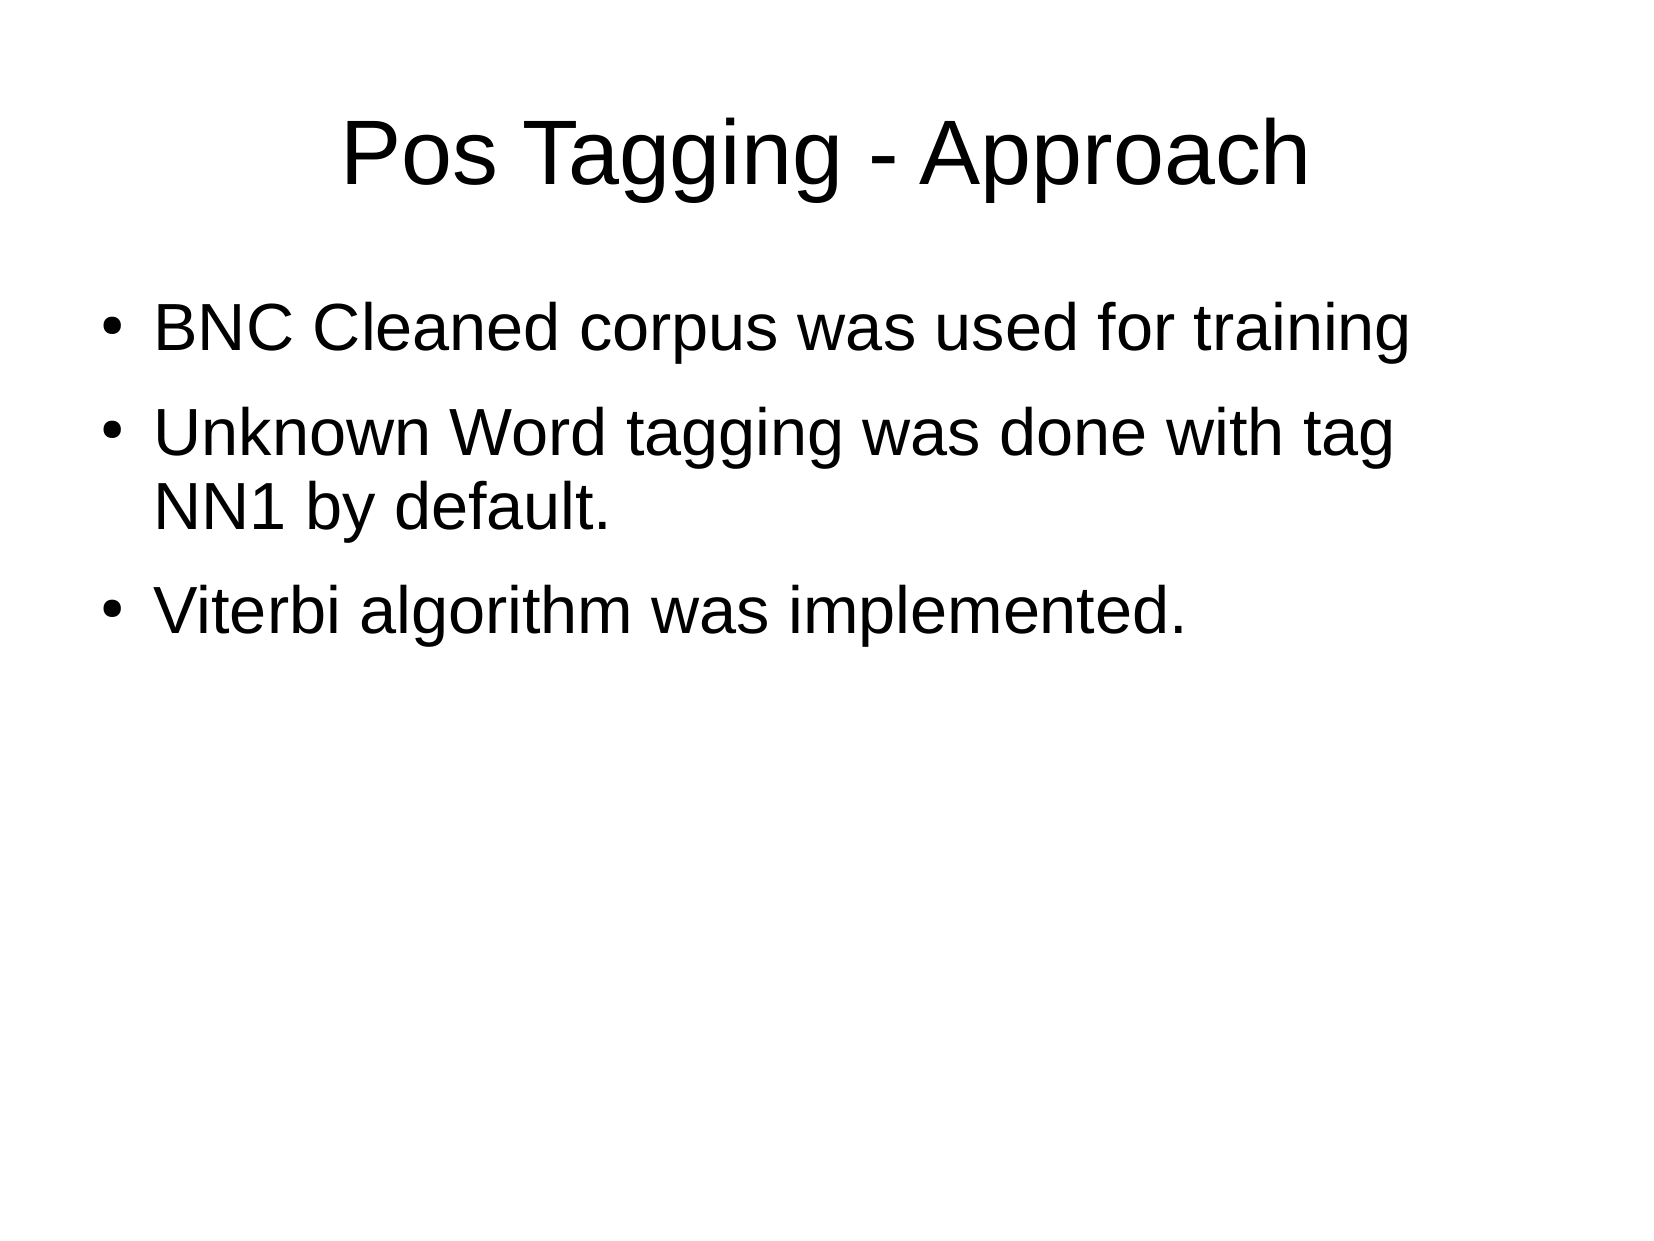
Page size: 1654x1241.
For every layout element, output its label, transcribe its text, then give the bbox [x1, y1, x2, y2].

title Pos Tagging - Approach [82, 49, 1571, 257]
list BNC Cleaned corpus was used for training Unknown Word tagging was done with tag NN1 by default. Viterbi algorithm was implemented. [82, 290, 1538, 1010]
